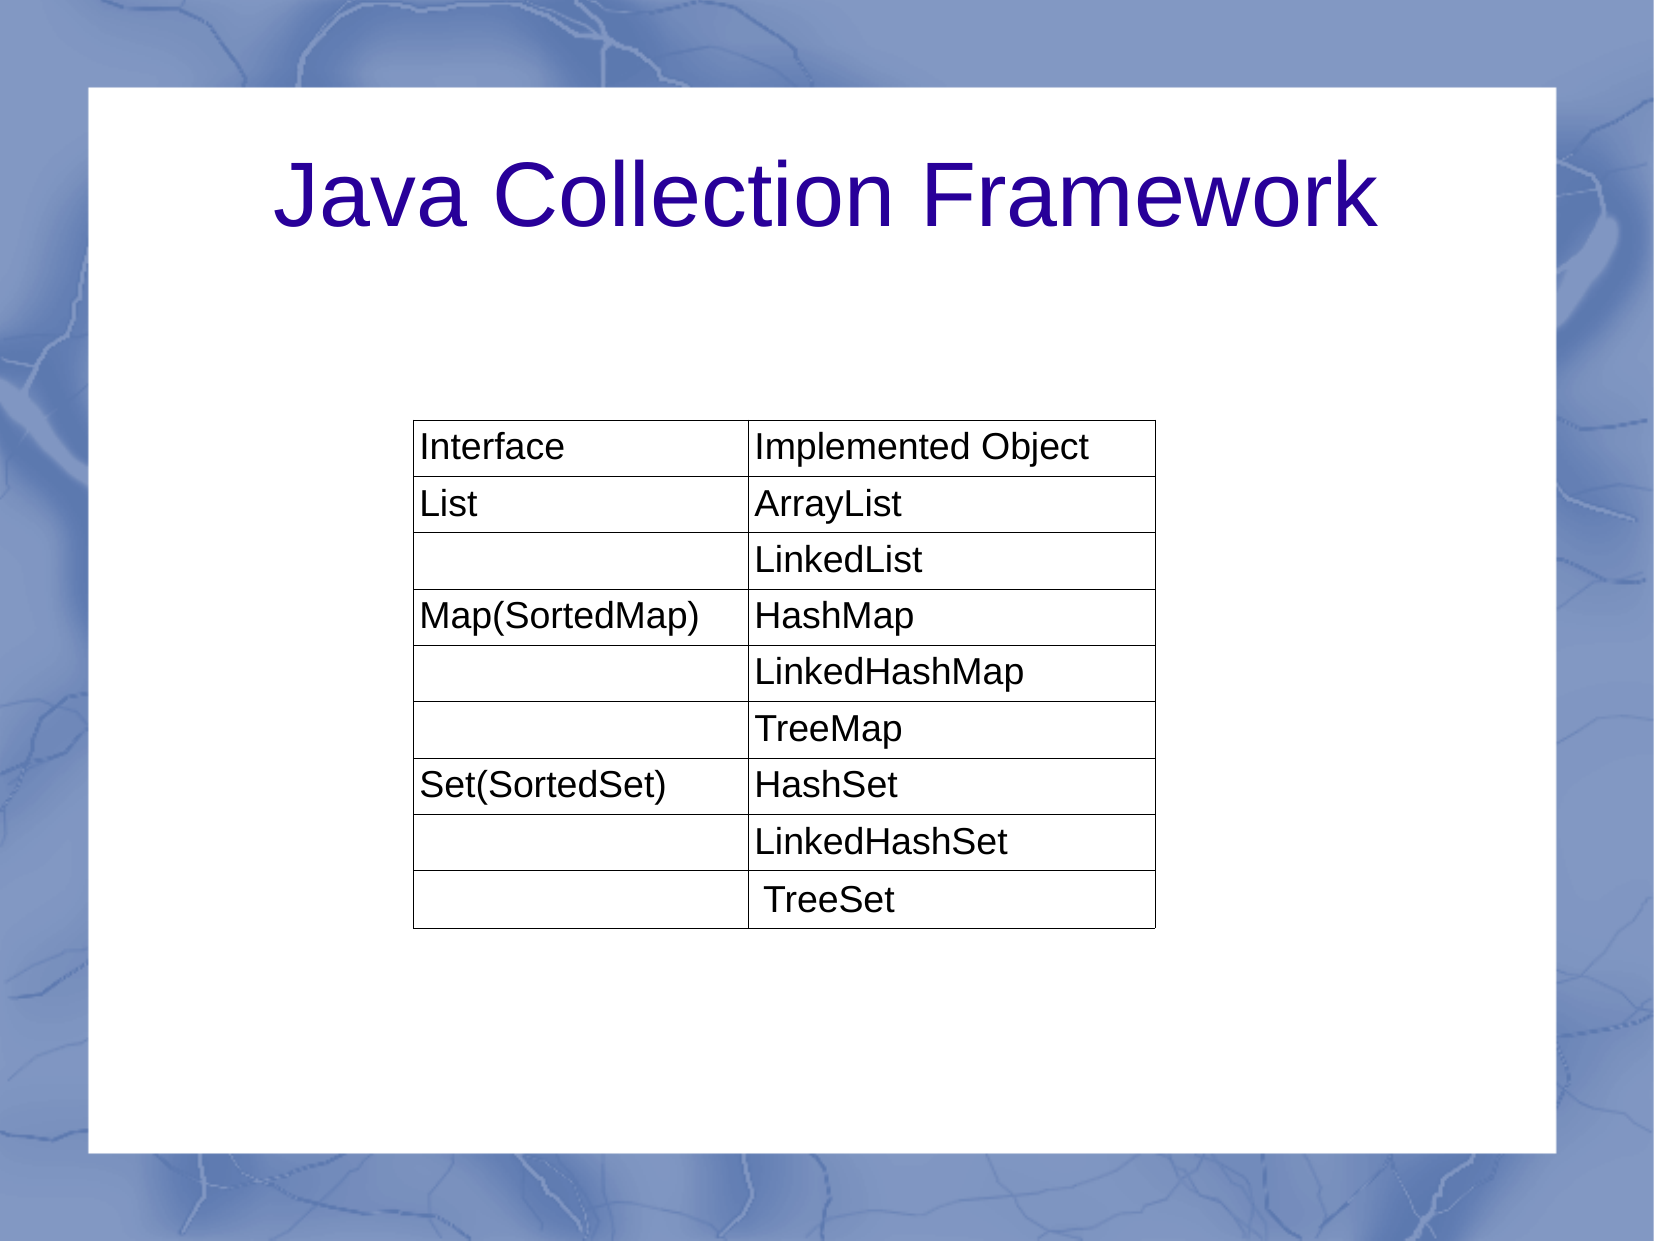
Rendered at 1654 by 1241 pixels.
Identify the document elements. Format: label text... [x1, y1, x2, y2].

table_cell LinkedHashMap [749, 646, 1155, 701]
table_header Implemented Object [749, 421, 1155, 476]
table_cell LinkedHashSet [749, 815, 1155, 870]
table_cell Map(SortedMap) [414, 590, 748, 645]
table_cell TreeSet [749, 871, 1155, 928]
table_cell ArrayList [749, 477, 1155, 532]
table_cell LinkedList [749, 533, 1155, 589]
table_cell [414, 533, 748, 589]
table_cell Set(SortedSet) [414, 759, 748, 814]
list [147, 325, 1506, 996]
table_header Interface [414, 421, 748, 476]
table_cell [414, 871, 748, 928]
table_cell TreeMap [749, 702, 1155, 758]
table_cell HashSet [749, 759, 1155, 814]
picture [0, 0, 1654, 1241]
table_cell List [414, 477, 748, 532]
title Java Collection Framework [118, 98, 1536, 291]
table_cell [414, 815, 748, 870]
table_cell [414, 646, 748, 701]
table_cell HashMap [749, 590, 1155, 645]
table_cell [414, 702, 748, 758]
